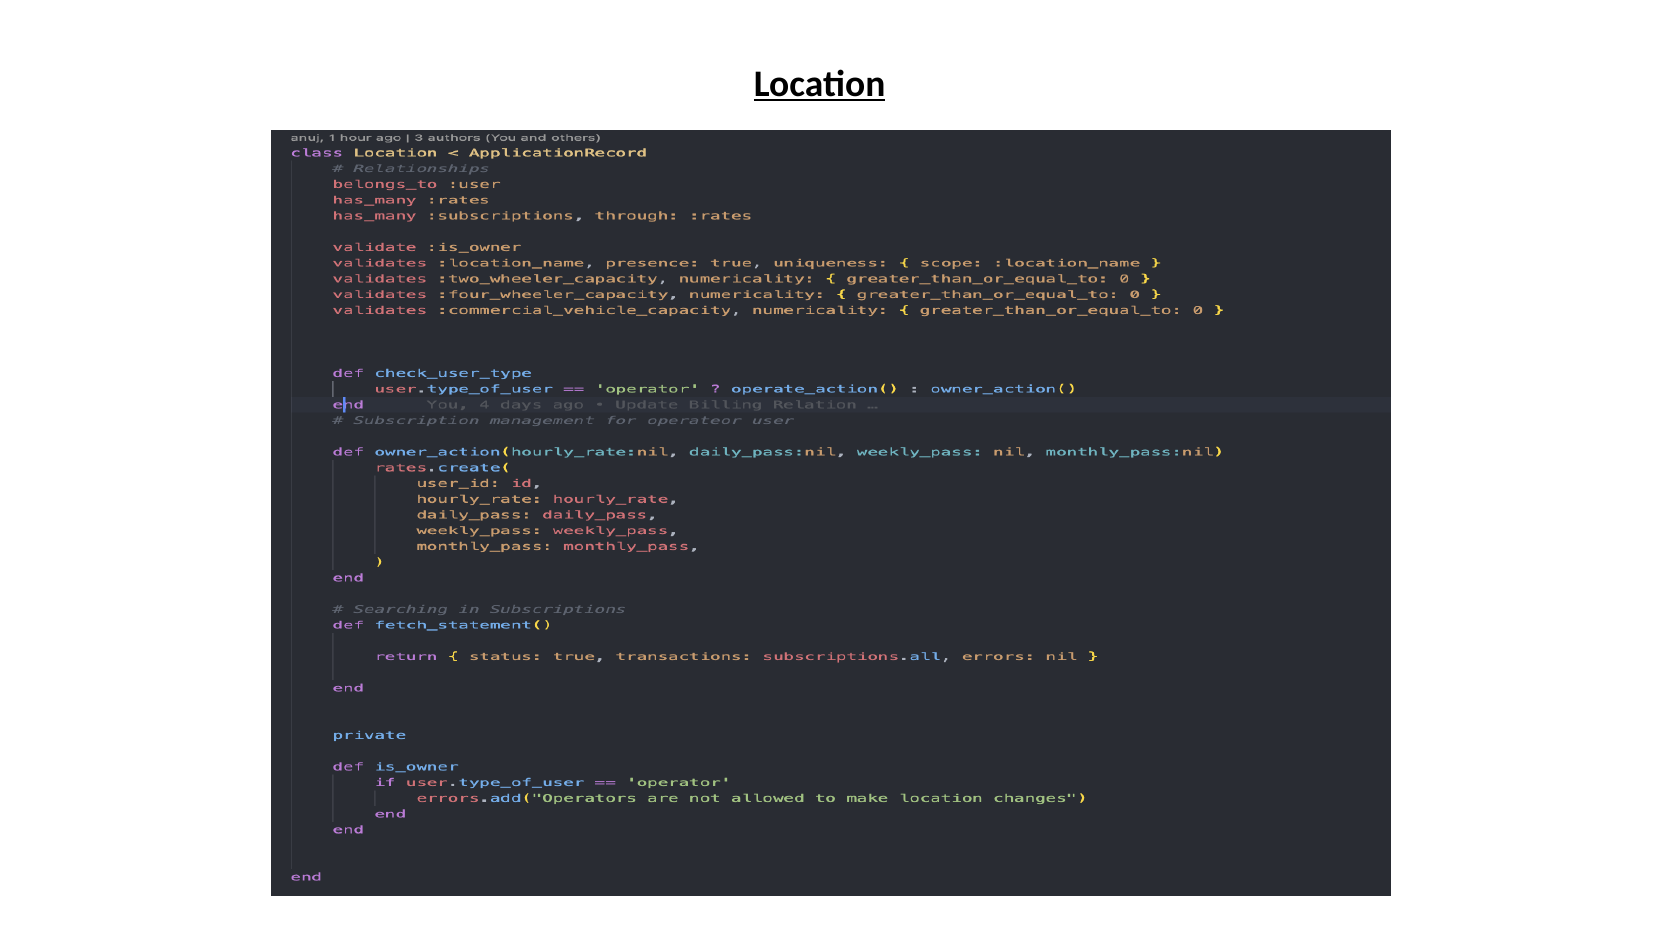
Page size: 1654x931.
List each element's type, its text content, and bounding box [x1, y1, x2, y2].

picture [271, 130, 1391, 896]
text_box Location [271, 51, 1368, 112]
